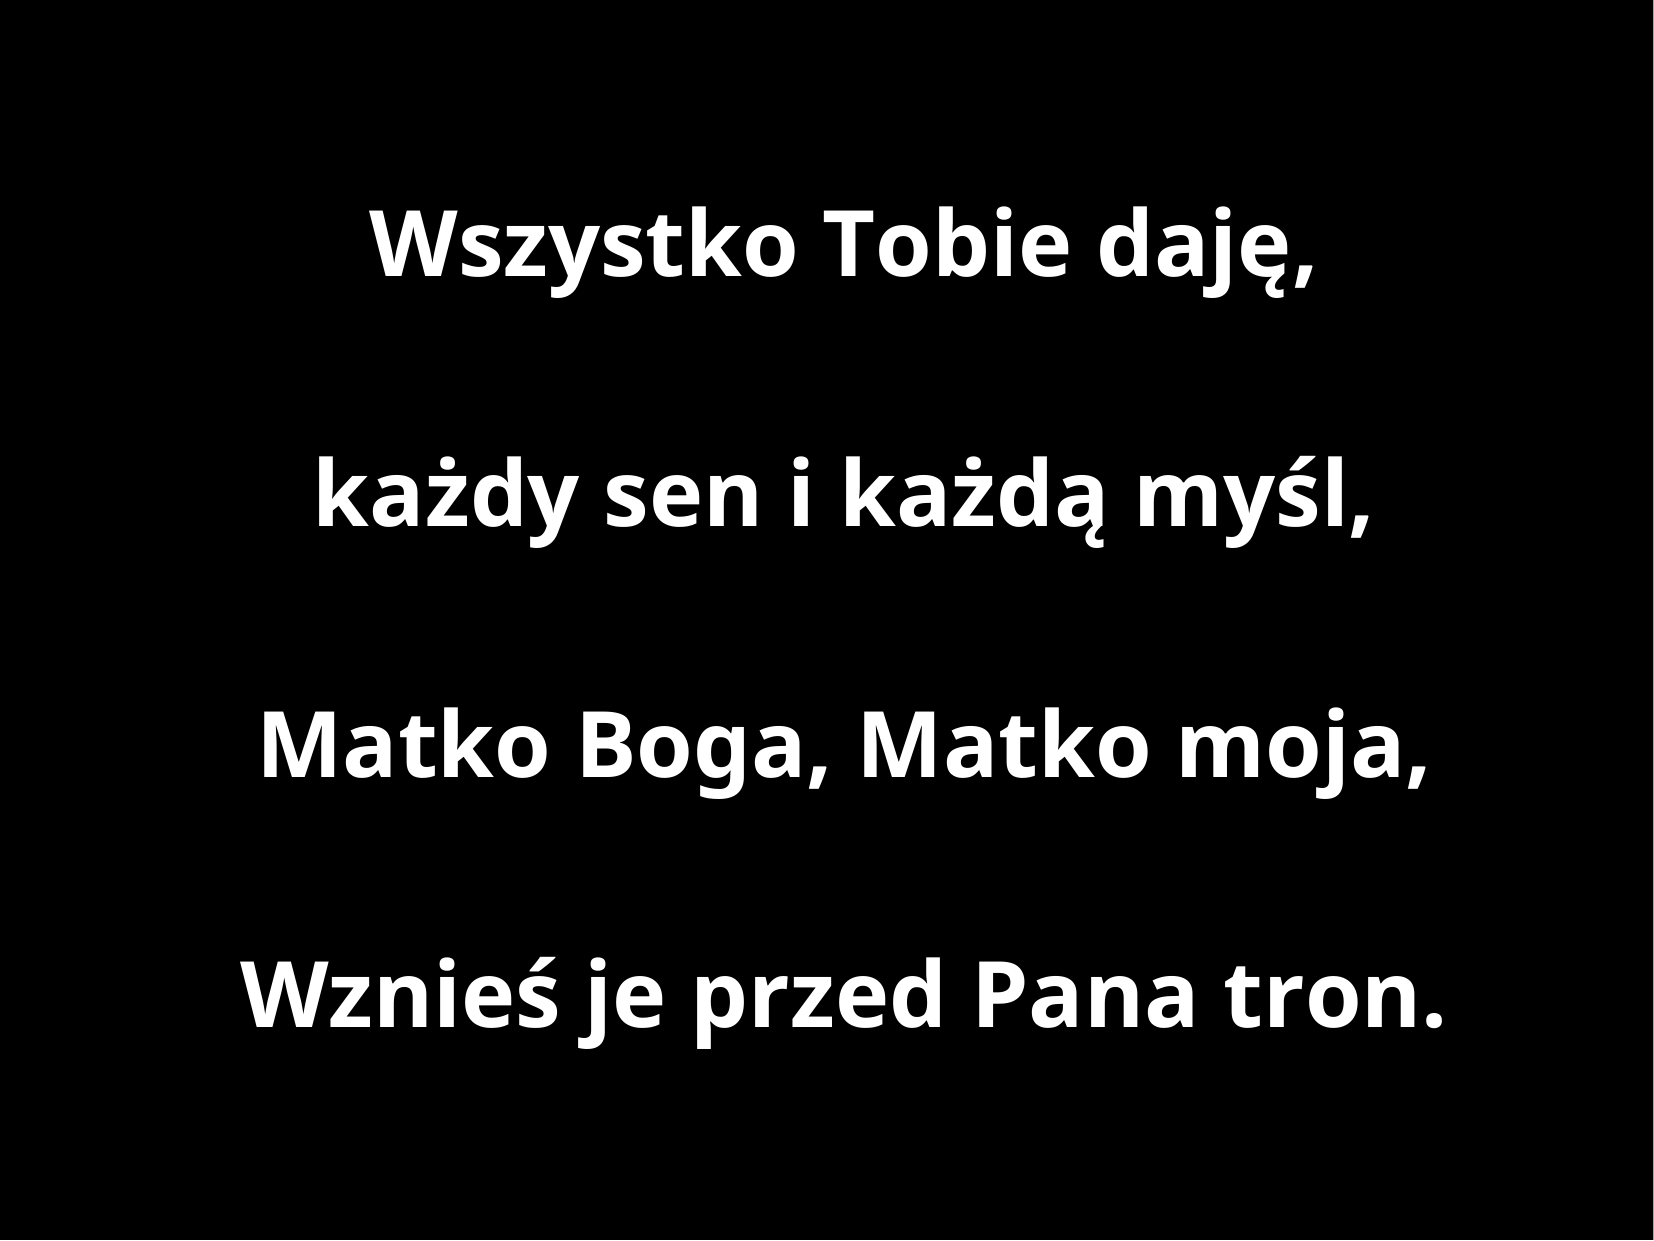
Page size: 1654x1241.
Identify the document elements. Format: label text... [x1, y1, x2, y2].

subtitle Wszystko Tobie daję, każdy sen i każdą myśl, Matko Boga, Matko moja, Wznieś je przed Pana tron. [0, 0, 1654, 1241]
